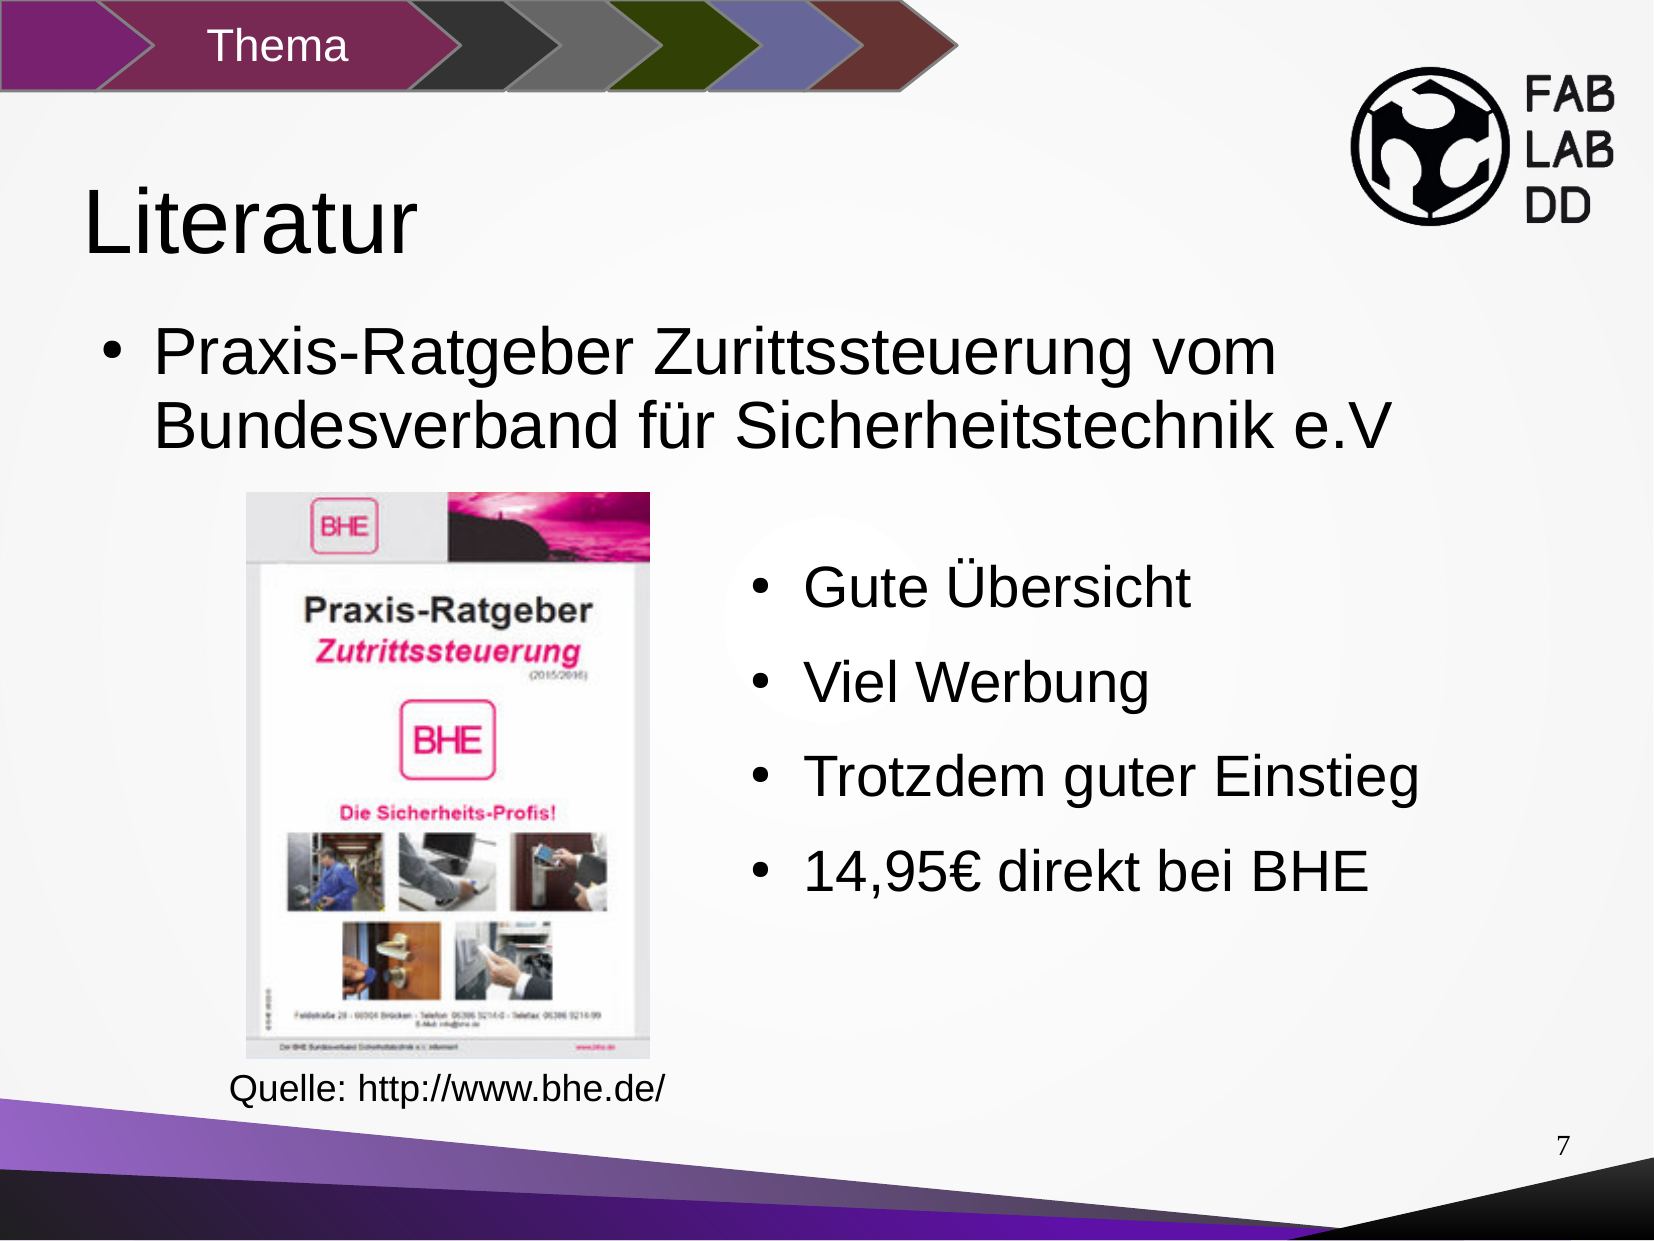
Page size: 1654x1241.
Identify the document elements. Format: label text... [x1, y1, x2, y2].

picture [246, 492, 650, 1058]
text_box [409, 0, 958, 91]
text_box Quelle: http://www.bhe.de/ [212, 1058, 683, 1119]
picture [1324, 36, 1642, 257]
title Literatur [82, 118, 1300, 313]
list Gute Übersicht Viel Werbung Trotzdem guter Einstieg 14,95€ direkt bei BHE [732, 555, 1595, 1052]
text_box Thema [98, 0, 461, 91]
text_box [0, 0, 154, 91]
list Praxis-Ratgeber Zurittssteuerung vom Bundesverband für Sicherheitstechnik e.V [82, 313, 1538, 485]
